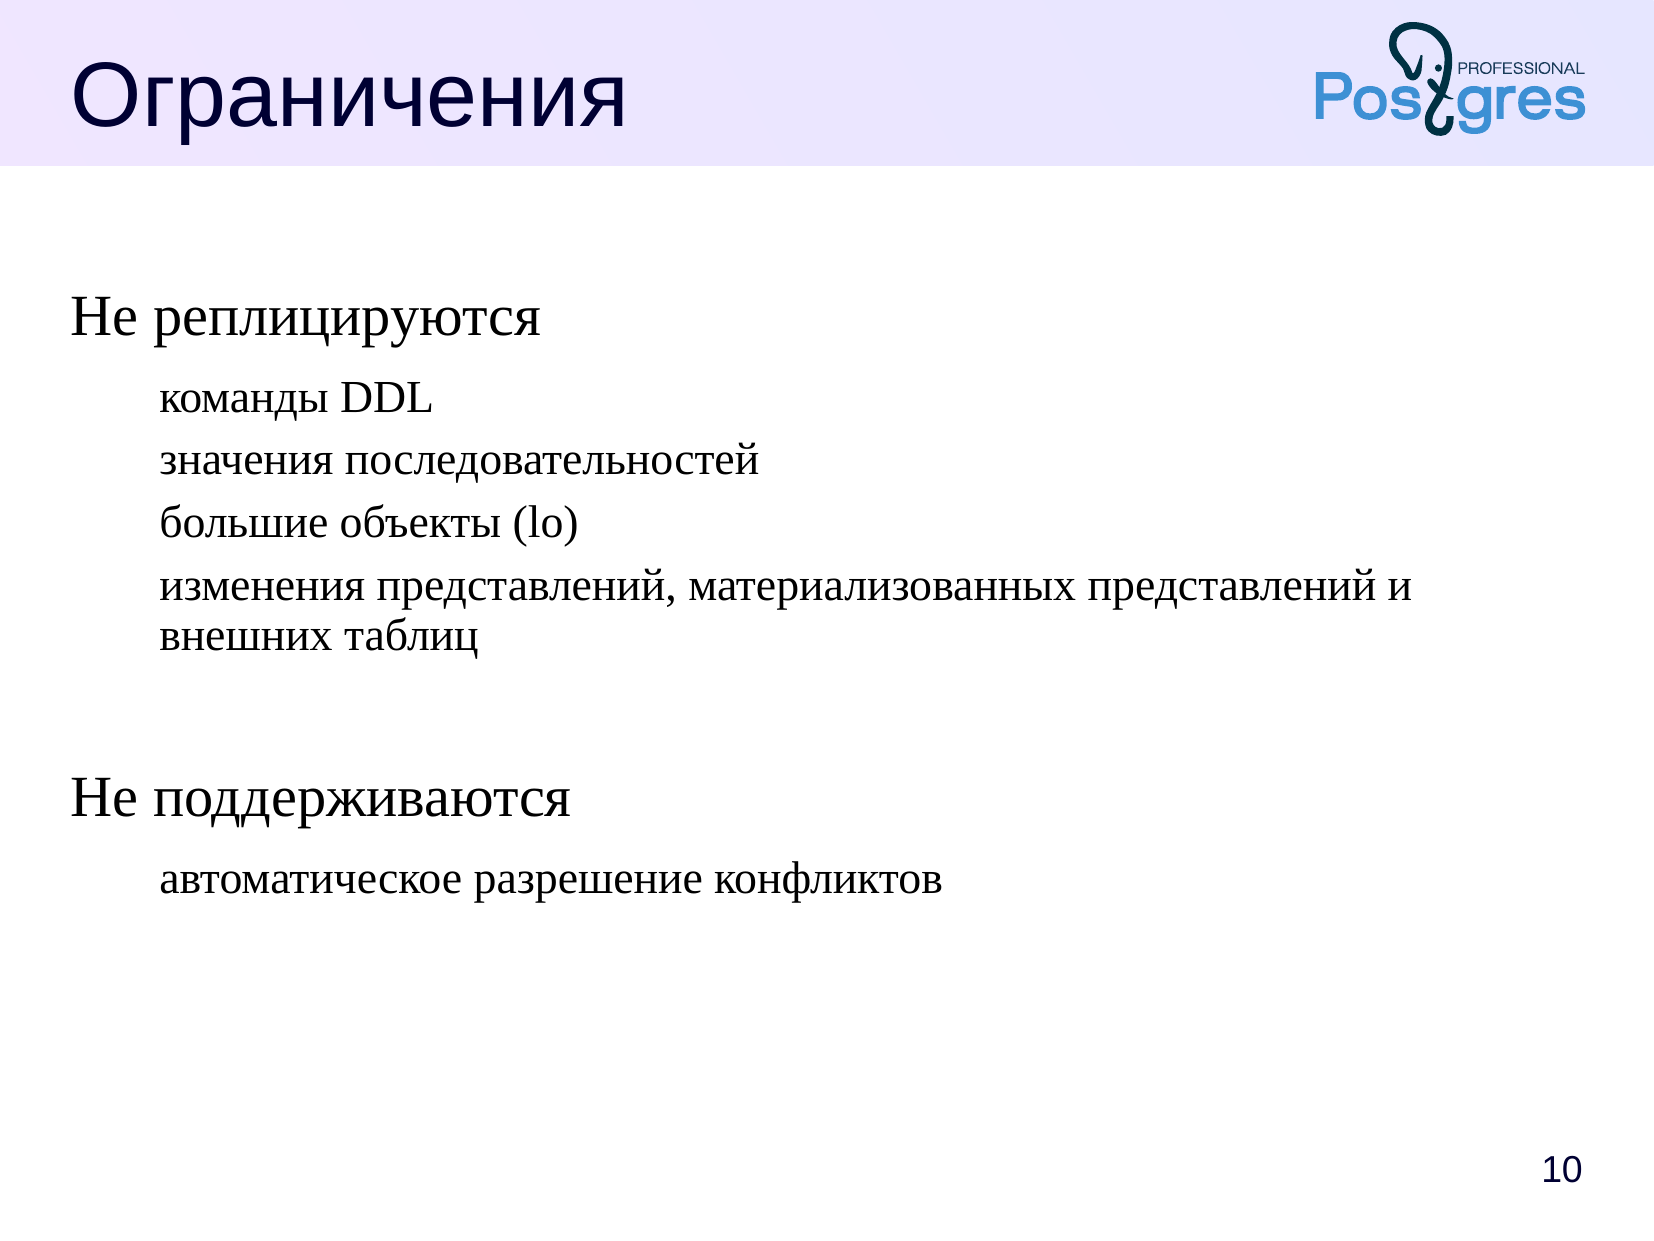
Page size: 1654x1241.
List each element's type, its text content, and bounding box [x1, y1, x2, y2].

title Ограничения [70, 43, 1276, 147]
list Не реплицируются команды DDL значения последовательностей большие объекты (lo) изменения представлений, материализованных представлений и внешних таблиц Не поддерживаются автоматическое разрешение конфликтов [70, 283, 1583, 1134]
